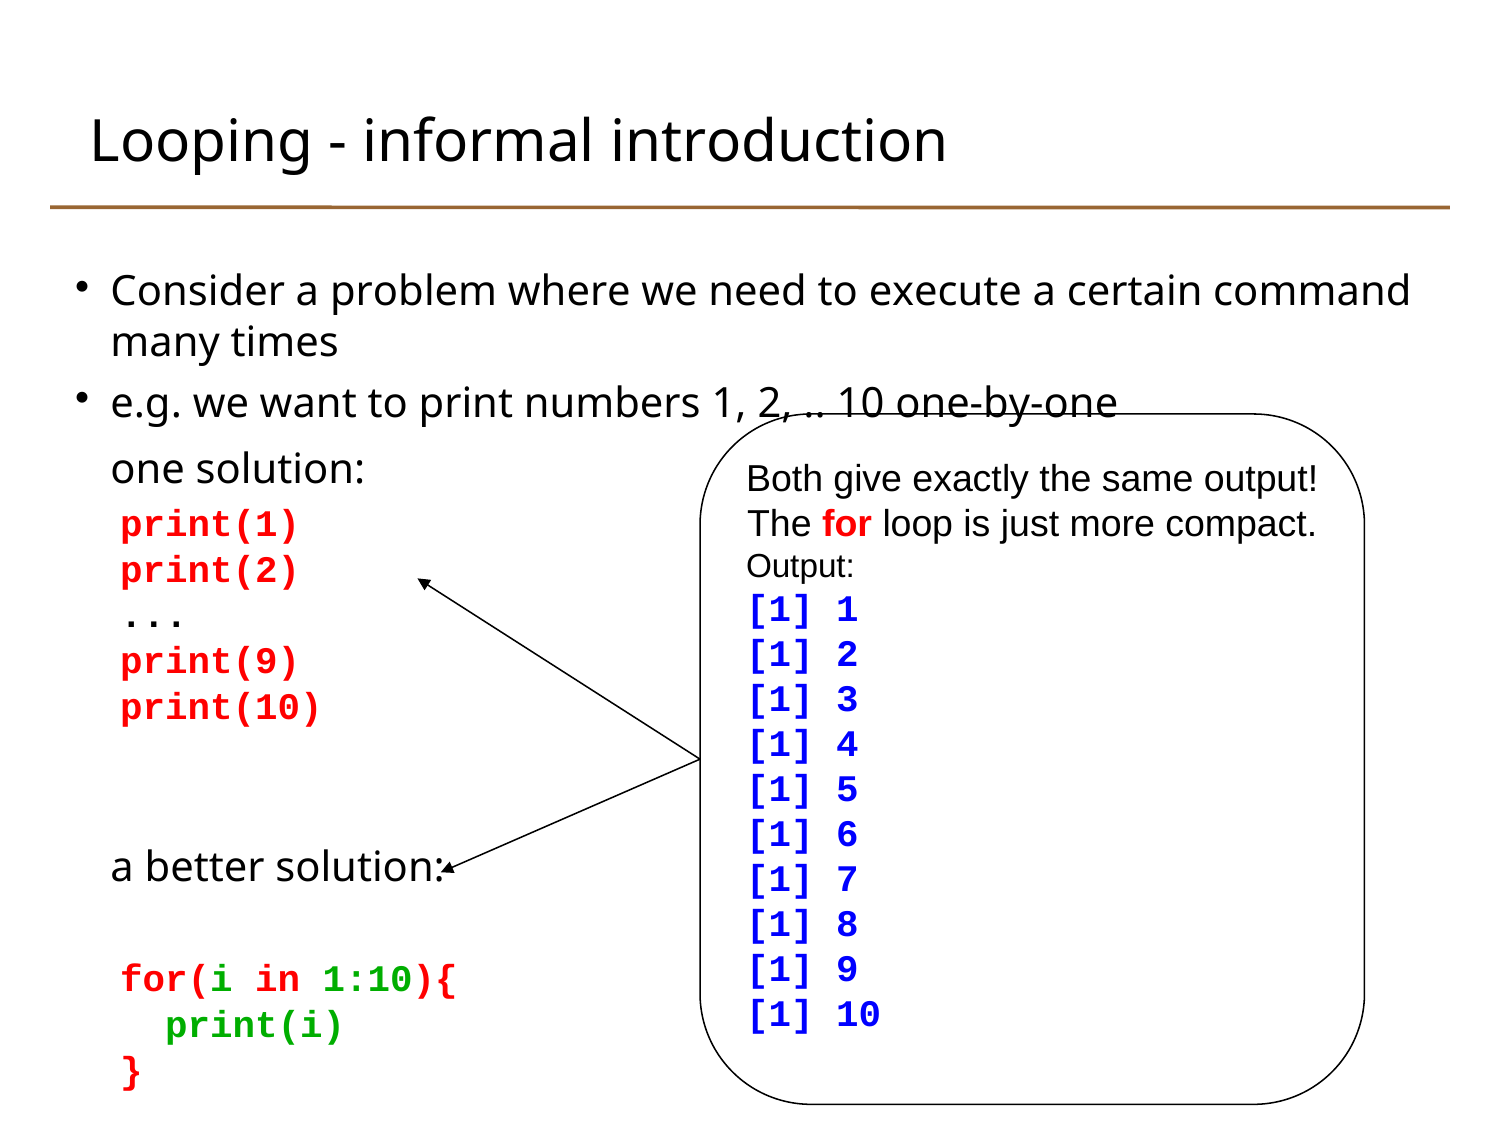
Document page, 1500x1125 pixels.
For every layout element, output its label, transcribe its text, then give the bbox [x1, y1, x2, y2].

text_box Both give exactly the same output! The for loop is just more compact. Output: [1] 1 [1] 2 [1] 3 [1] 4 [1] 5 [1] 6 [1] 7 [1] 8 [1] 9 [1] 10 [700, 413, 1365, 1105]
title Looping - informal introduction [74, 44, 1422, 230]
list Consider a problem where we need to execute a certain command many times e.g. we want to print numbers 1, 2, .. 10 one-by-one one solution: print(1) print(2) ... print(9) print(10) a better solution: for(i in 1:10){ print(i) } [74, 263, 1422, 1003]
